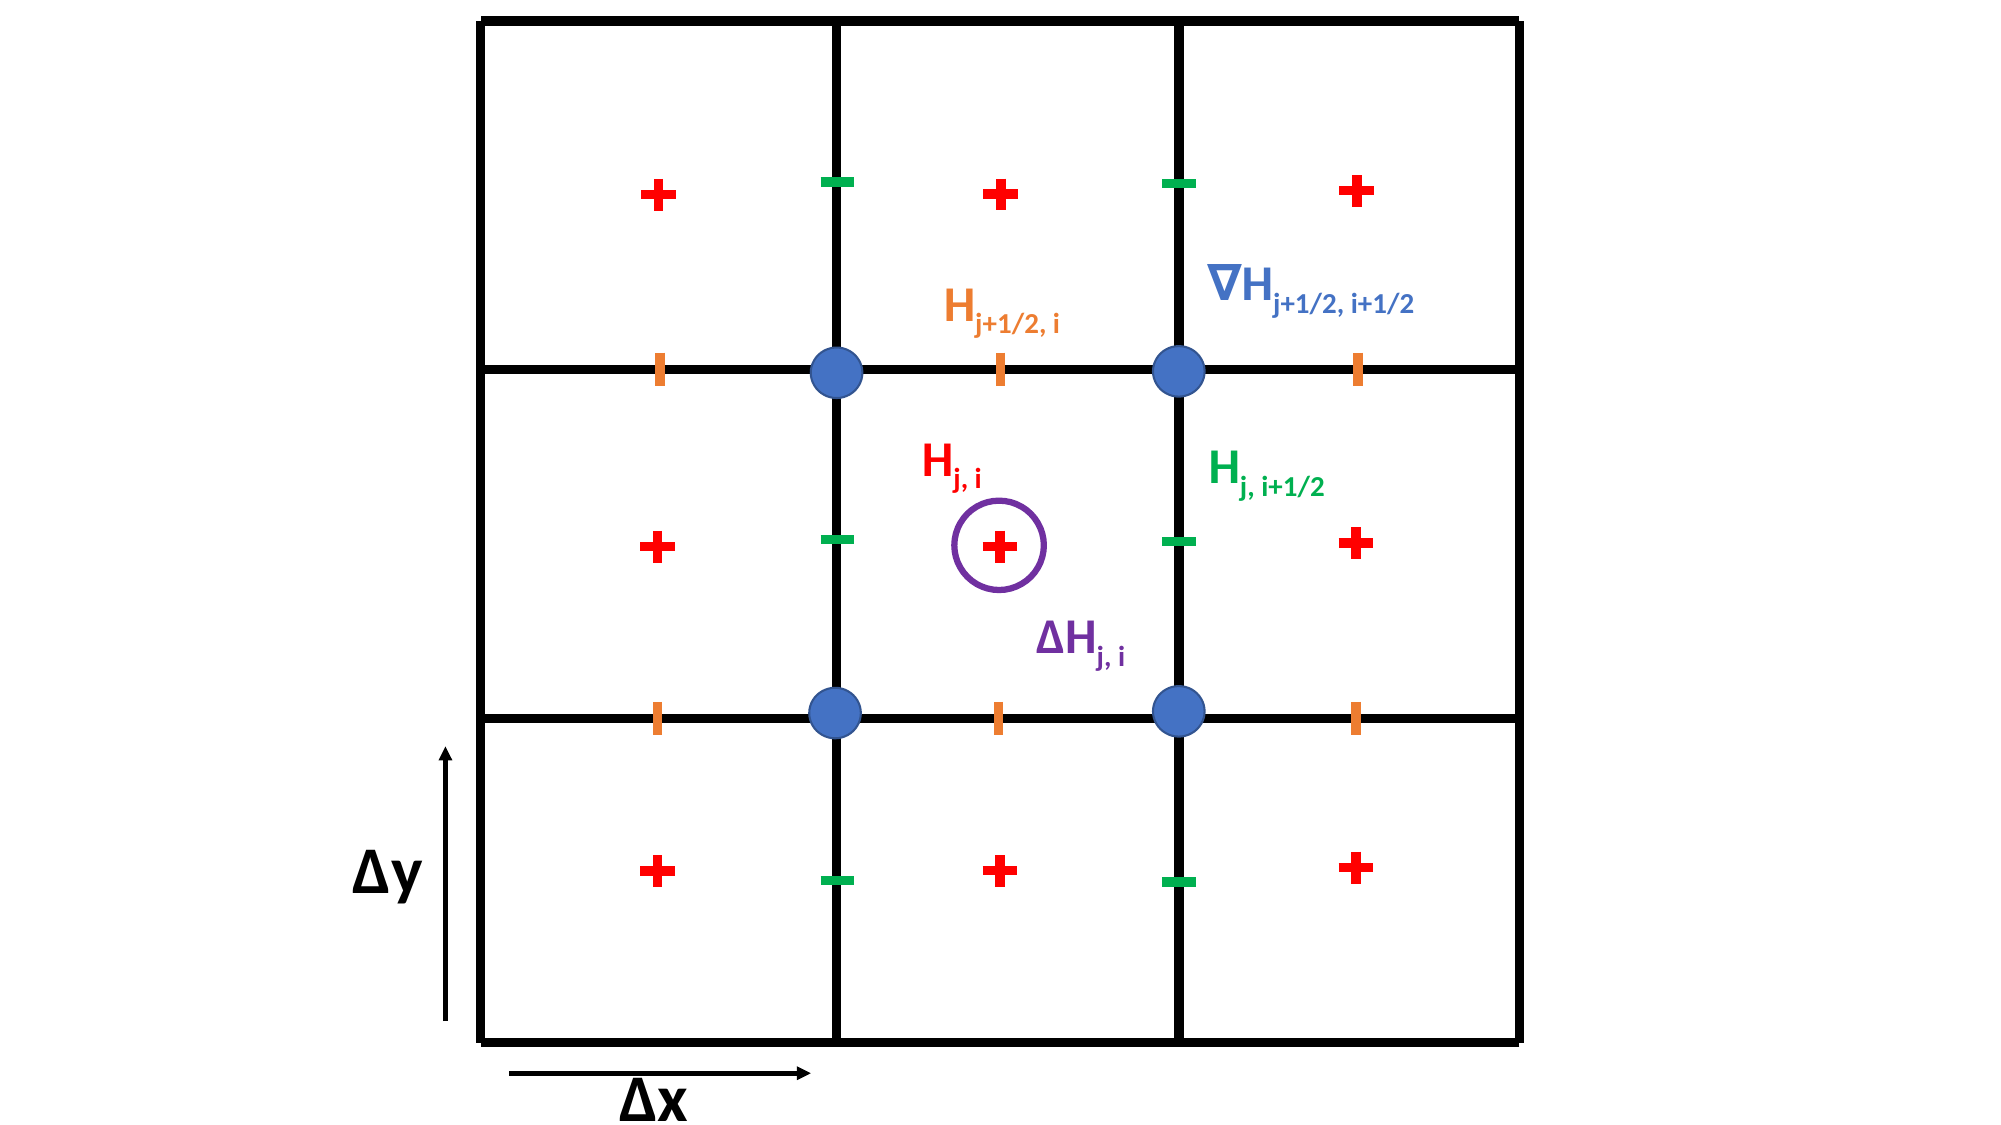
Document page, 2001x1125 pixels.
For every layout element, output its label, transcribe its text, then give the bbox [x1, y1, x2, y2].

text_box [809, 687, 861, 739]
text_box [810, 347, 863, 399]
text_box Hj+1/2, i [928, 263, 1093, 348]
text_box Hj, i [907, 419, 1020, 503]
text_box Hj, i+1/2 [1193, 426, 1358, 510]
text_box [1152, 346, 1205, 397]
text_box ∆Hj, i [1021, 596, 1285, 680]
text_box ∇Hj+1/2, i+1/2 [1192, 243, 1456, 327]
text_box ∆y [337, 819, 445, 915]
text_box ∆x [604, 1047, 711, 1125]
text_box [1152, 686, 1205, 737]
